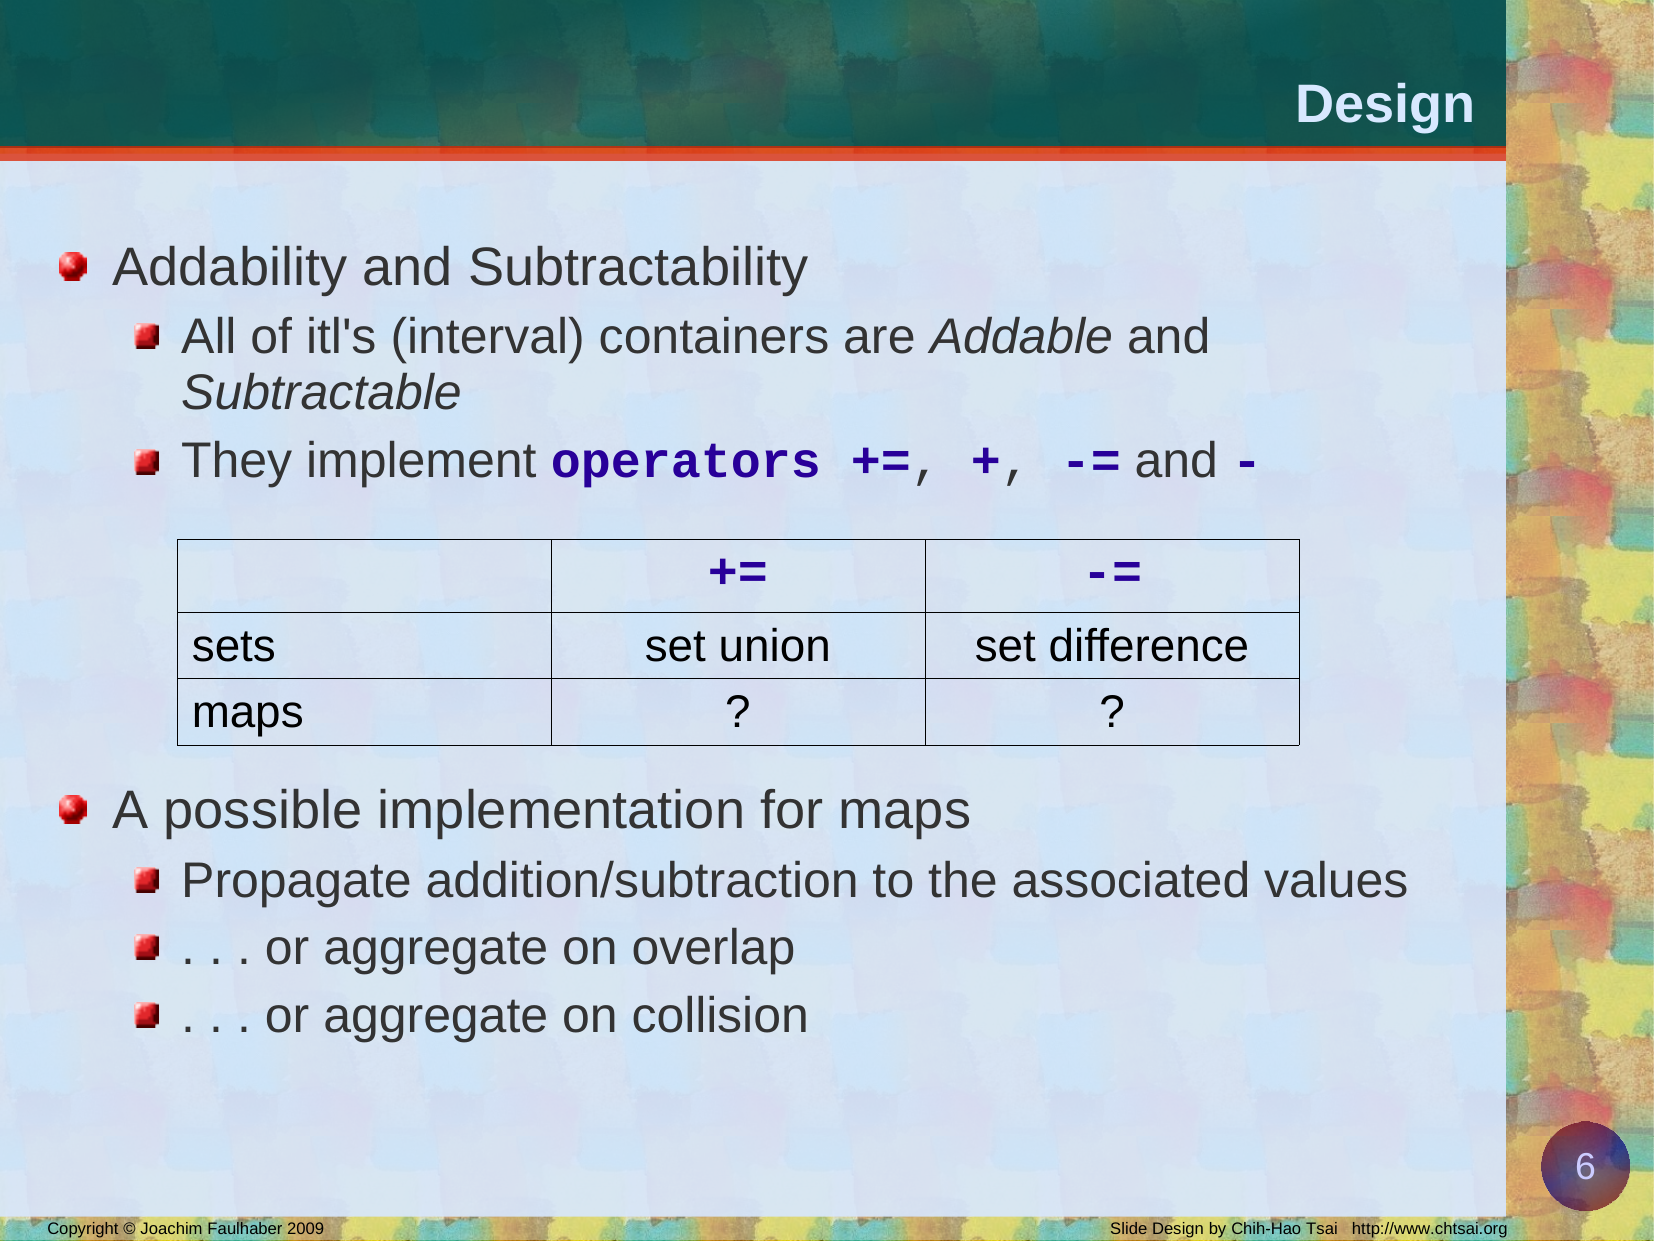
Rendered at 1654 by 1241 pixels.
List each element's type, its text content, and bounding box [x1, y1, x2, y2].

table_header += [552, 540, 925, 612]
table_header [178, 540, 551, 612]
list A possible implementation for maps Propagate addition/subtraction to the associated values . . . or aggregate on overlap . . . or aggregate on collision [59, 779, 1418, 1075]
table_cell ? [552, 679, 925, 745]
table_cell set difference [926, 613, 1299, 678]
table_cell set union [552, 613, 925, 678]
list Addability and Subtractability All of itl's (interval) containers are Addable and Subtractable They implement operators +=, +, -= and - [59, 236, 1418, 532]
title Design [29, 59, 1477, 148]
table_cell maps [178, 679, 551, 745]
table_cell sets [178, 613, 551, 678]
table_cell ? [926, 679, 1299, 745]
table_header -= [926, 540, 1299, 612]
